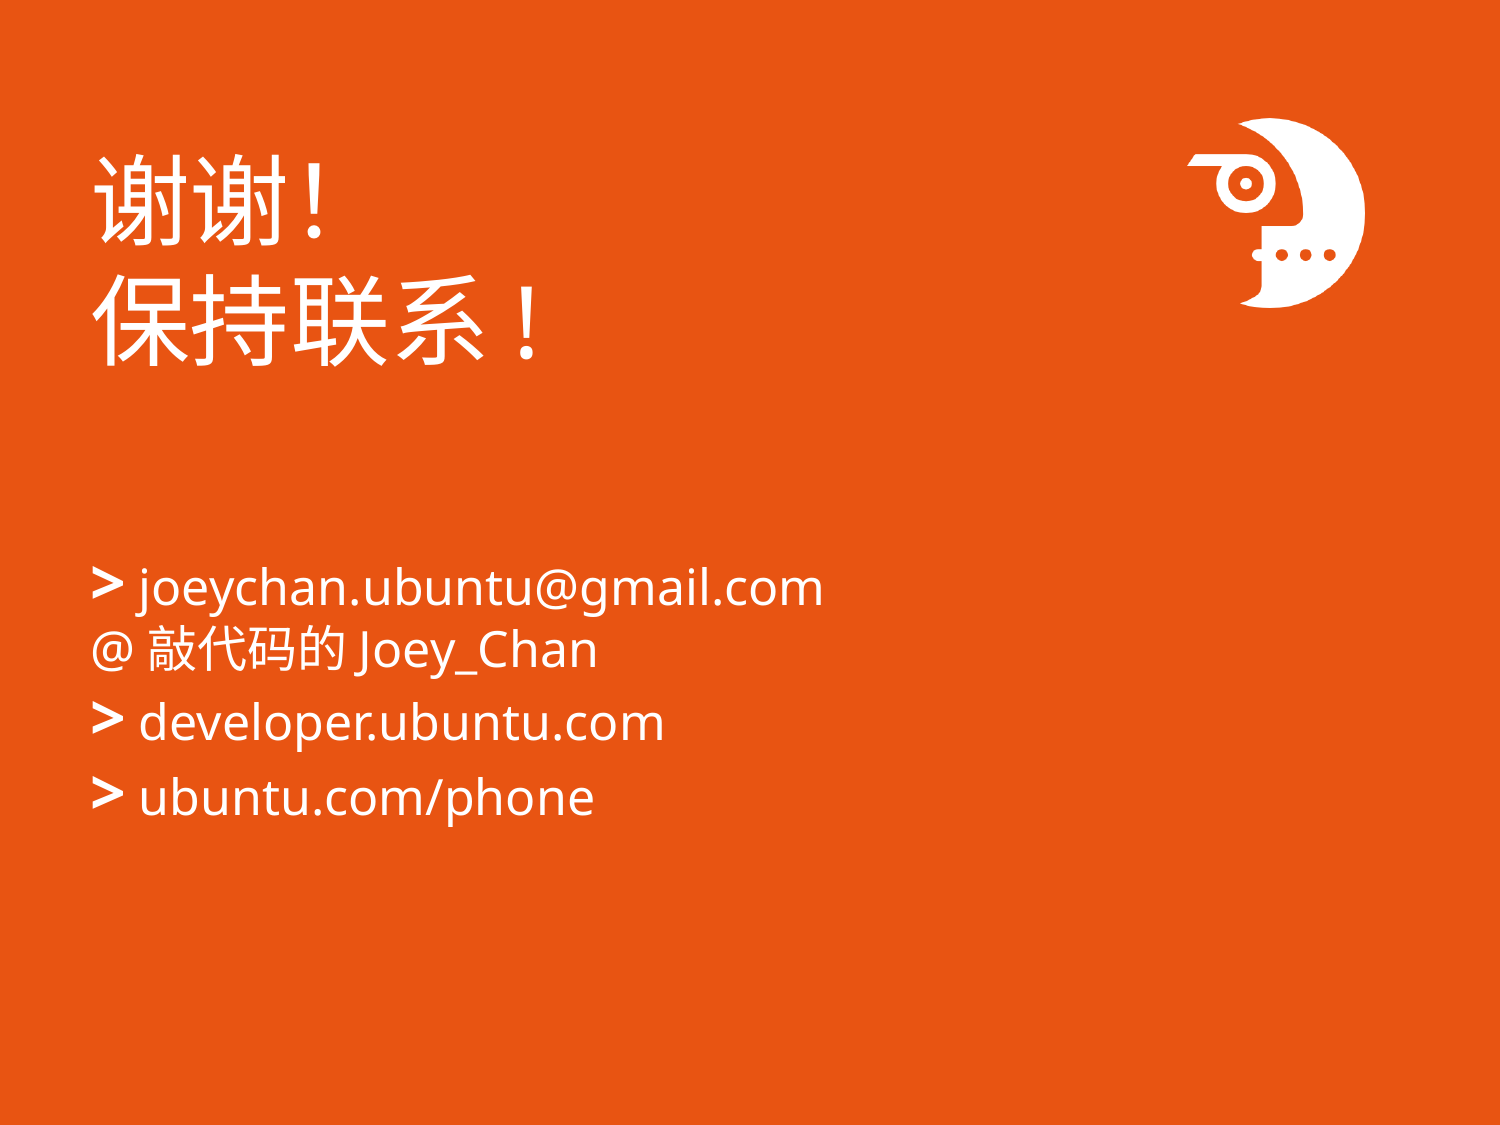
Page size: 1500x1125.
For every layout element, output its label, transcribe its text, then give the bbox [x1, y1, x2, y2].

picture [1187, 118, 1365, 308]
title 谢谢！ 保持联系! [75, 69, 1425, 448]
title > joeychan.ubuntu@gmail.com @敲代码的Joey_Chan > developer.ubuntu.com > ubuntu.com/phone [75, 540, 1425, 1040]
